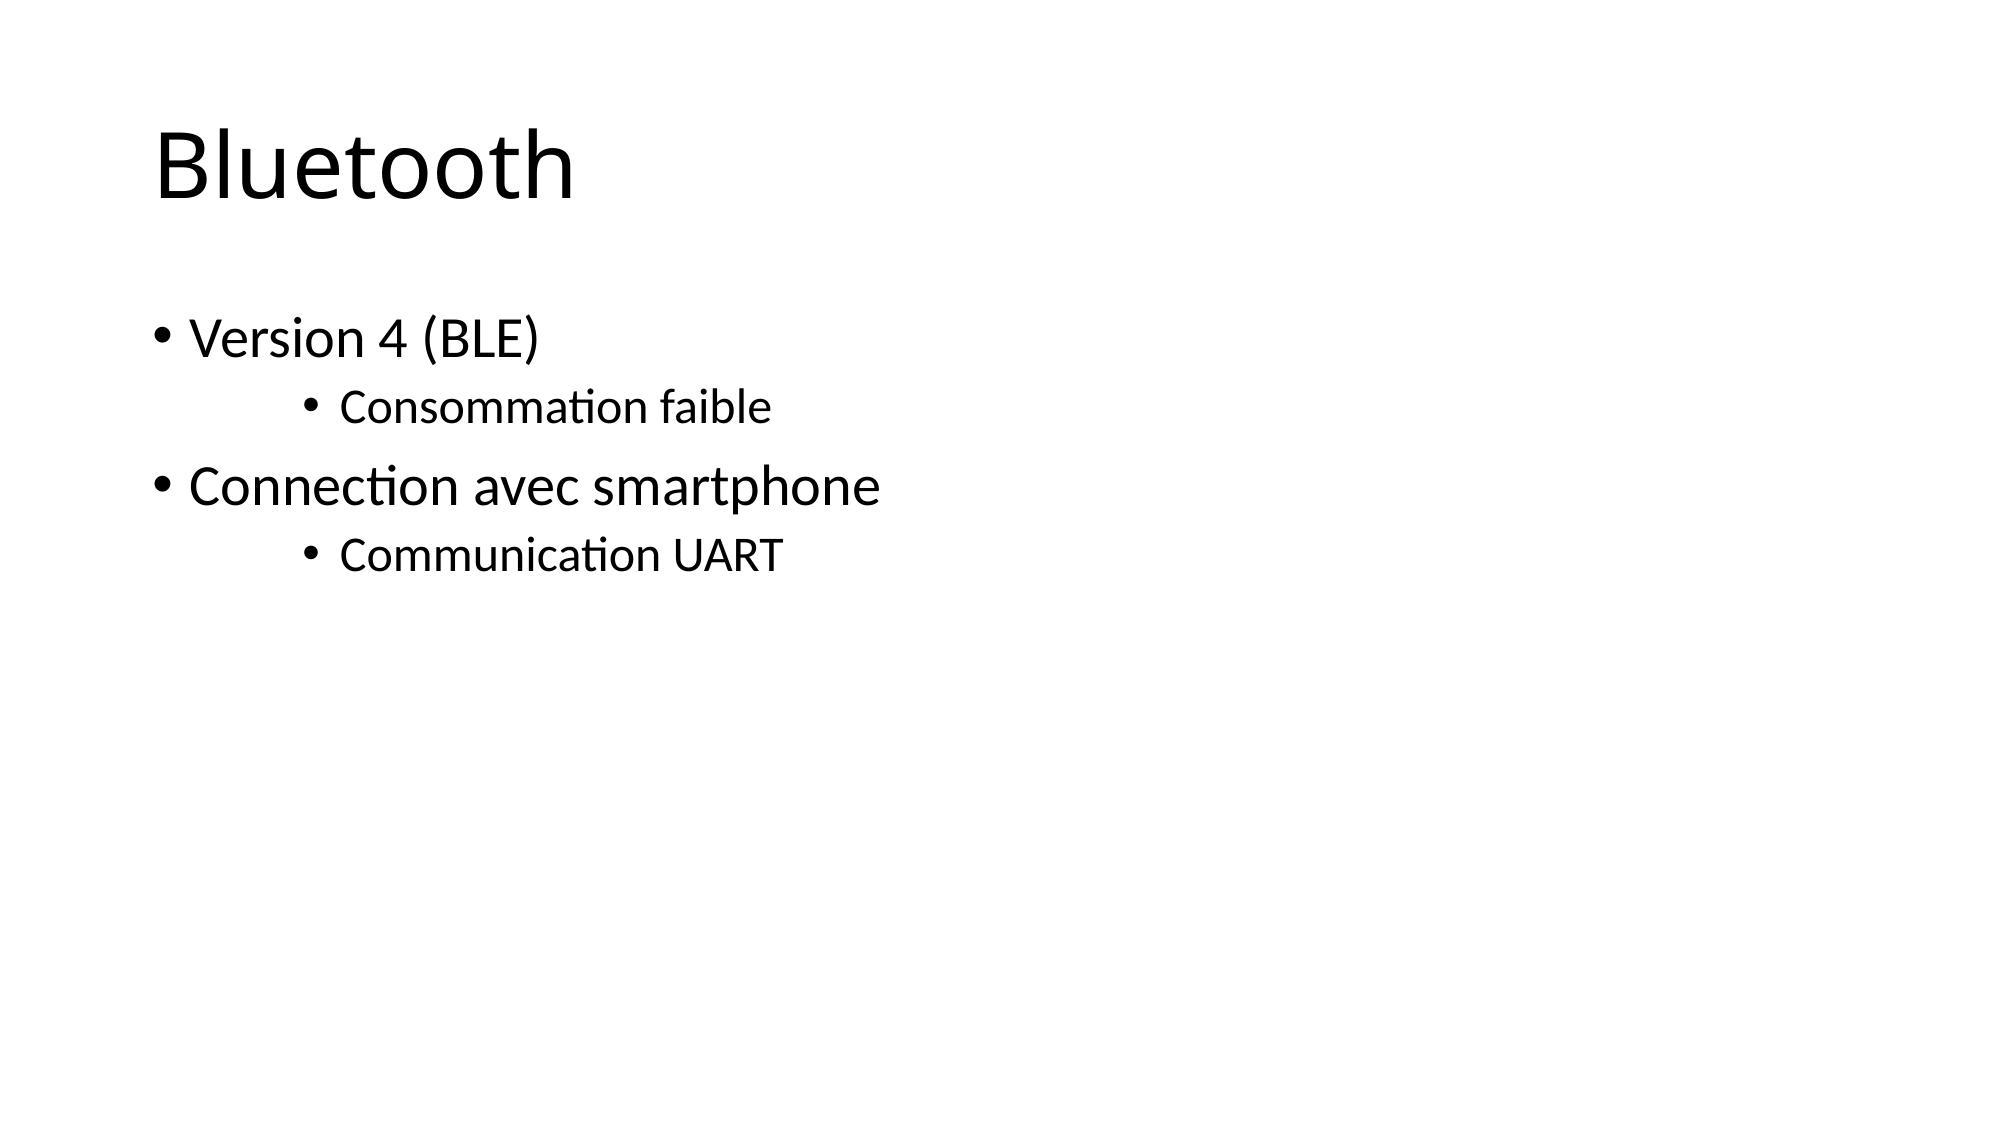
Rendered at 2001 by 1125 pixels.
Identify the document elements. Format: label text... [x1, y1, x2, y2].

title Bluetooth [137, 59, 1863, 278]
list Version 4 (BLE) Consommation faible Connection avec smartphone Communication UART [137, 299, 1863, 1014]
